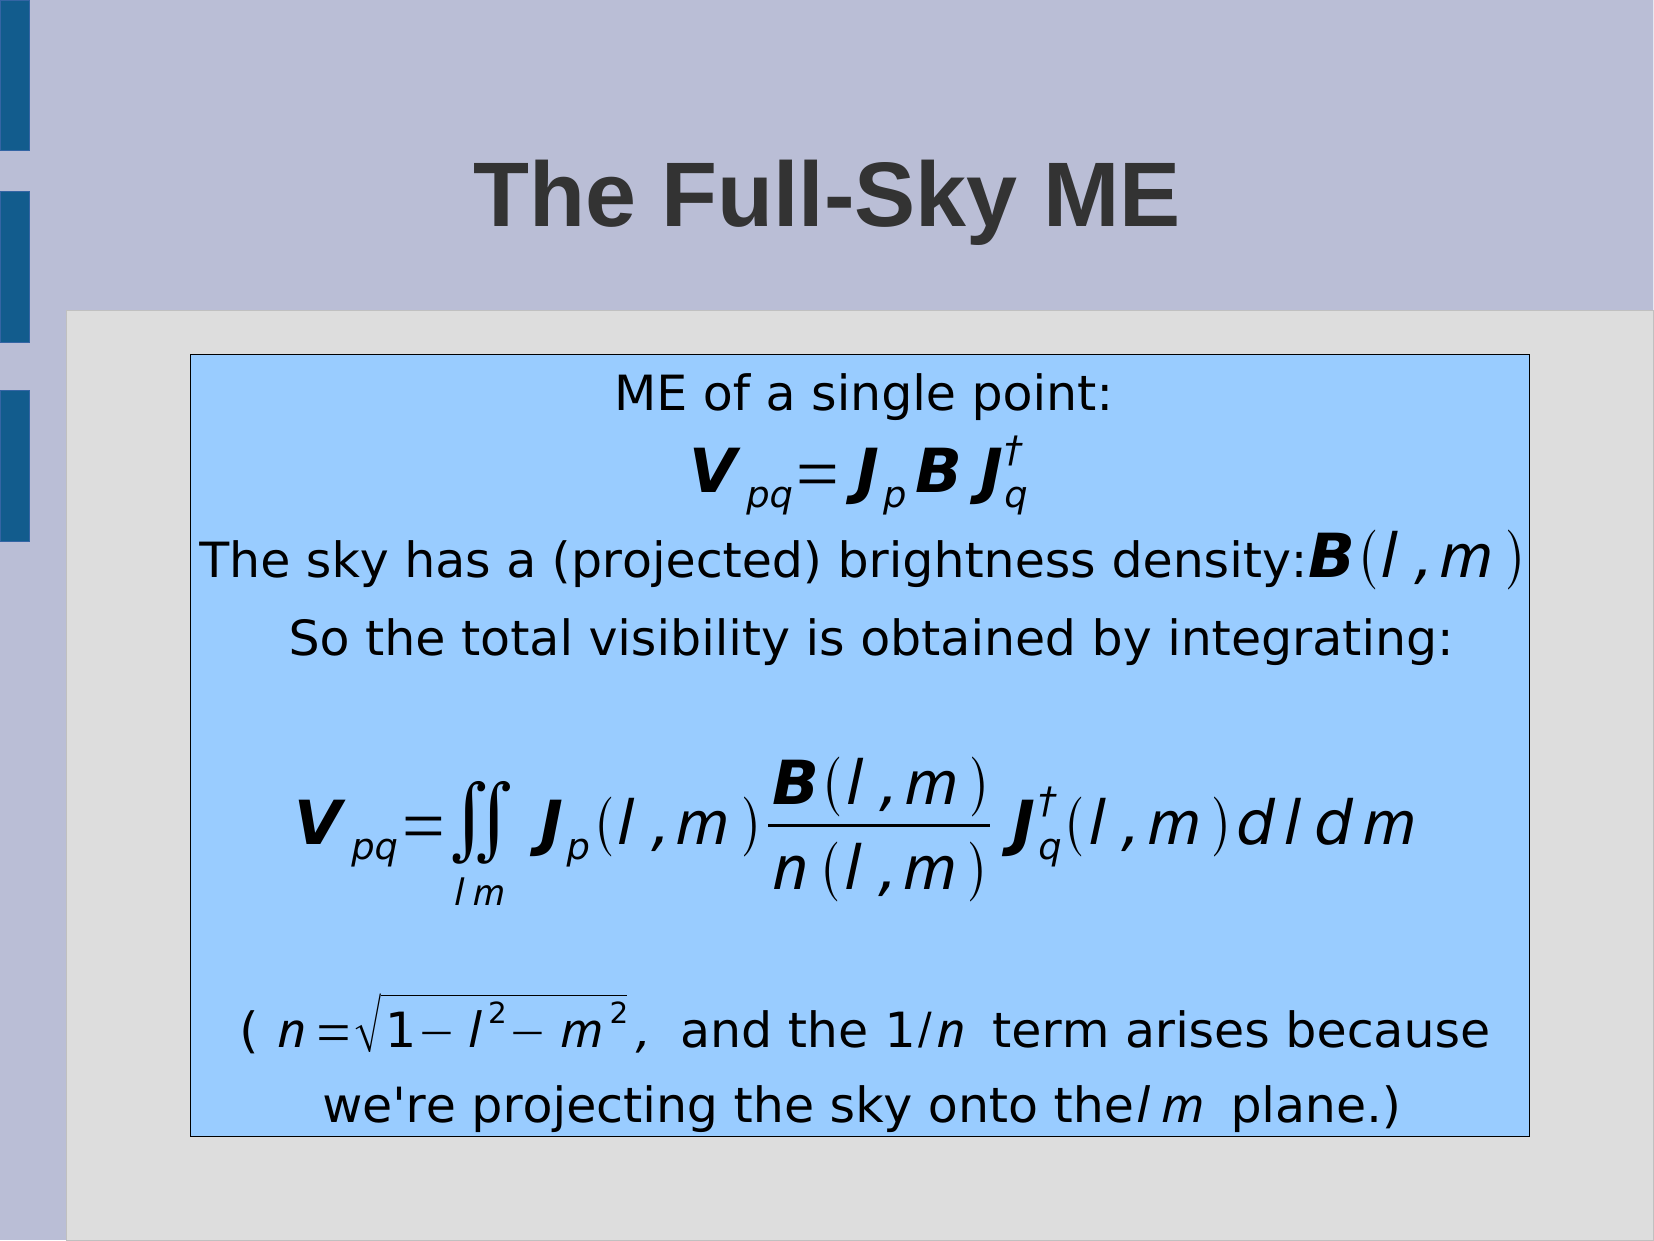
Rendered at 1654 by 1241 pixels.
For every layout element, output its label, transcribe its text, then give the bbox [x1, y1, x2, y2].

title The Full-Sky ME [121, 91, 1534, 299]
chart [190, 354, 1530, 1137]
